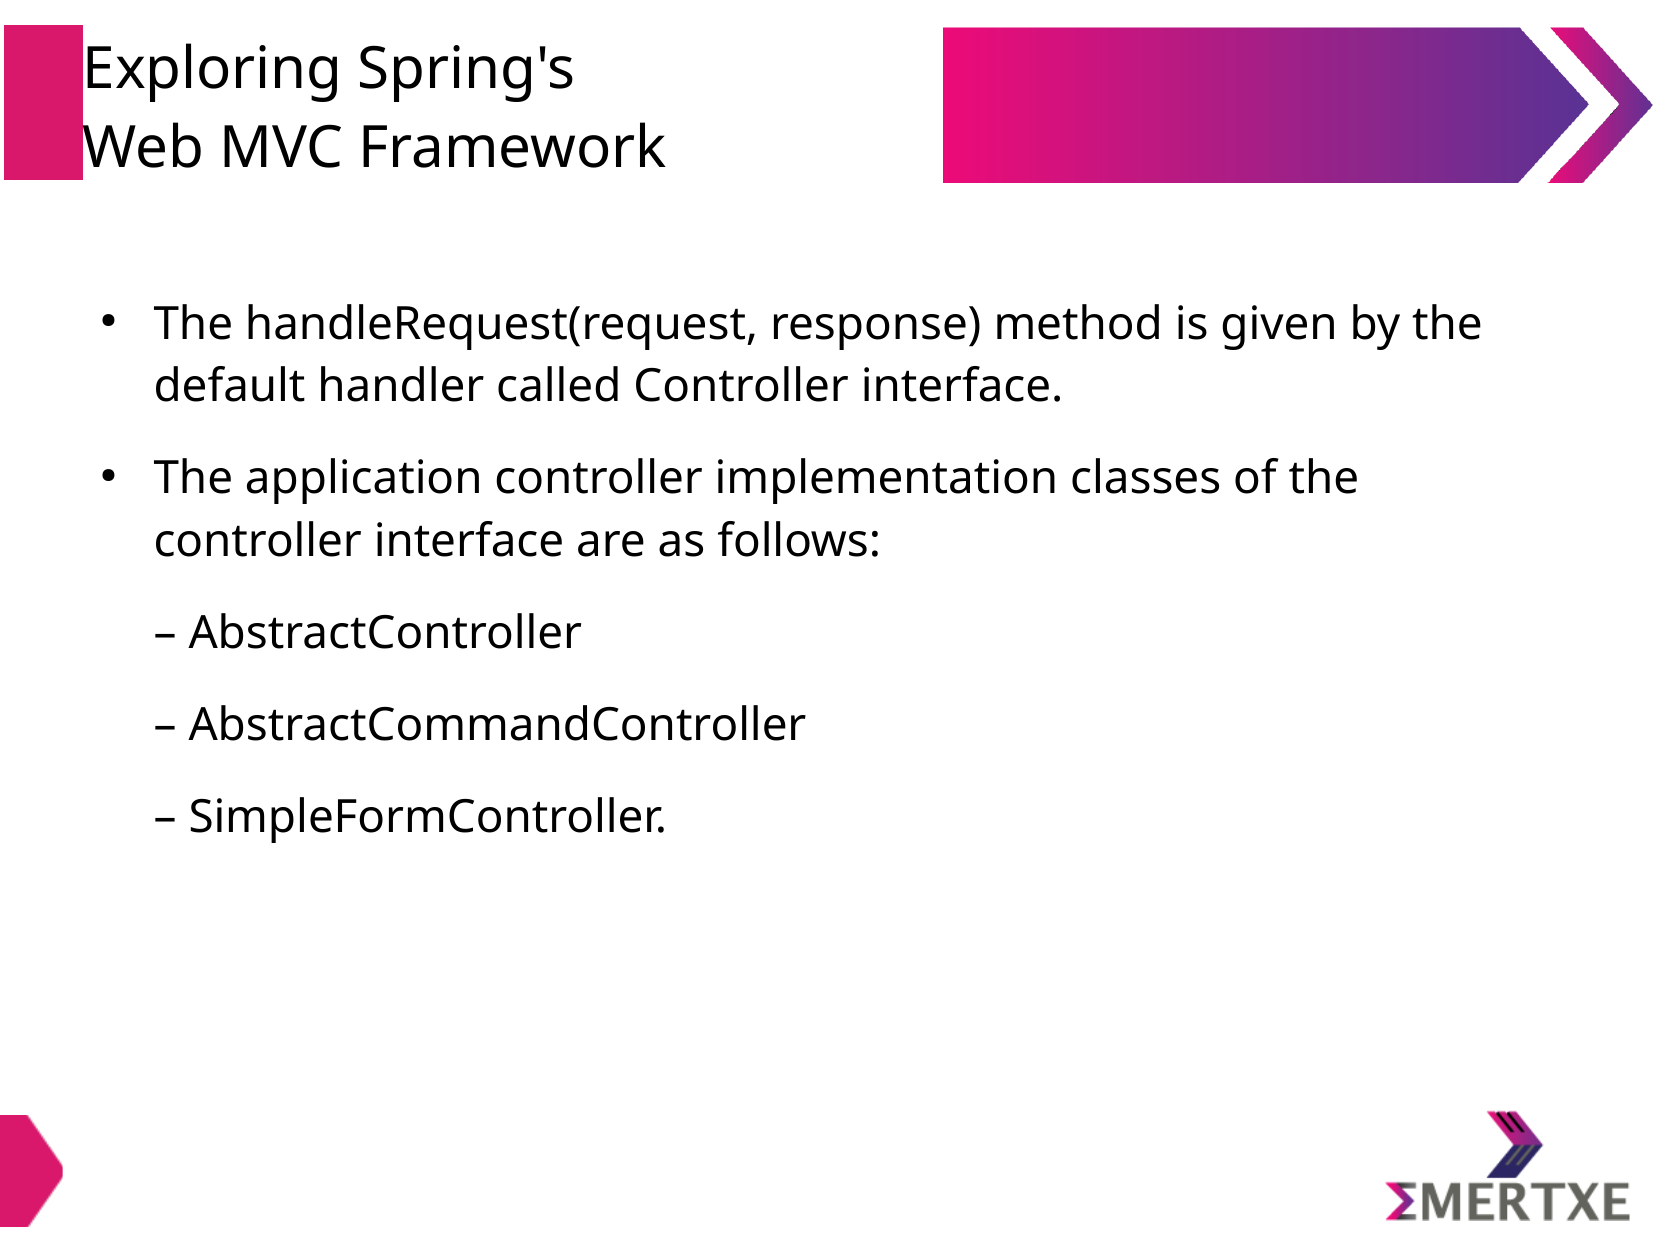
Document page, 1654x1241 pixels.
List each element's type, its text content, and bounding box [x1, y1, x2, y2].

title Exploring Spring's Web MVC Framework [82, 2, 1571, 210]
list The handleRequest(request, response) method is given by the default handler called Controller interface. The application controller implementation classes of the controller interface are as follows: – AbstractController – AbstractCommandController – SimpleFormController. [82, 290, 1571, 1010]
picture [1385, 1107, 1631, 1221]
picture [1571, 27, 1653, 183]
